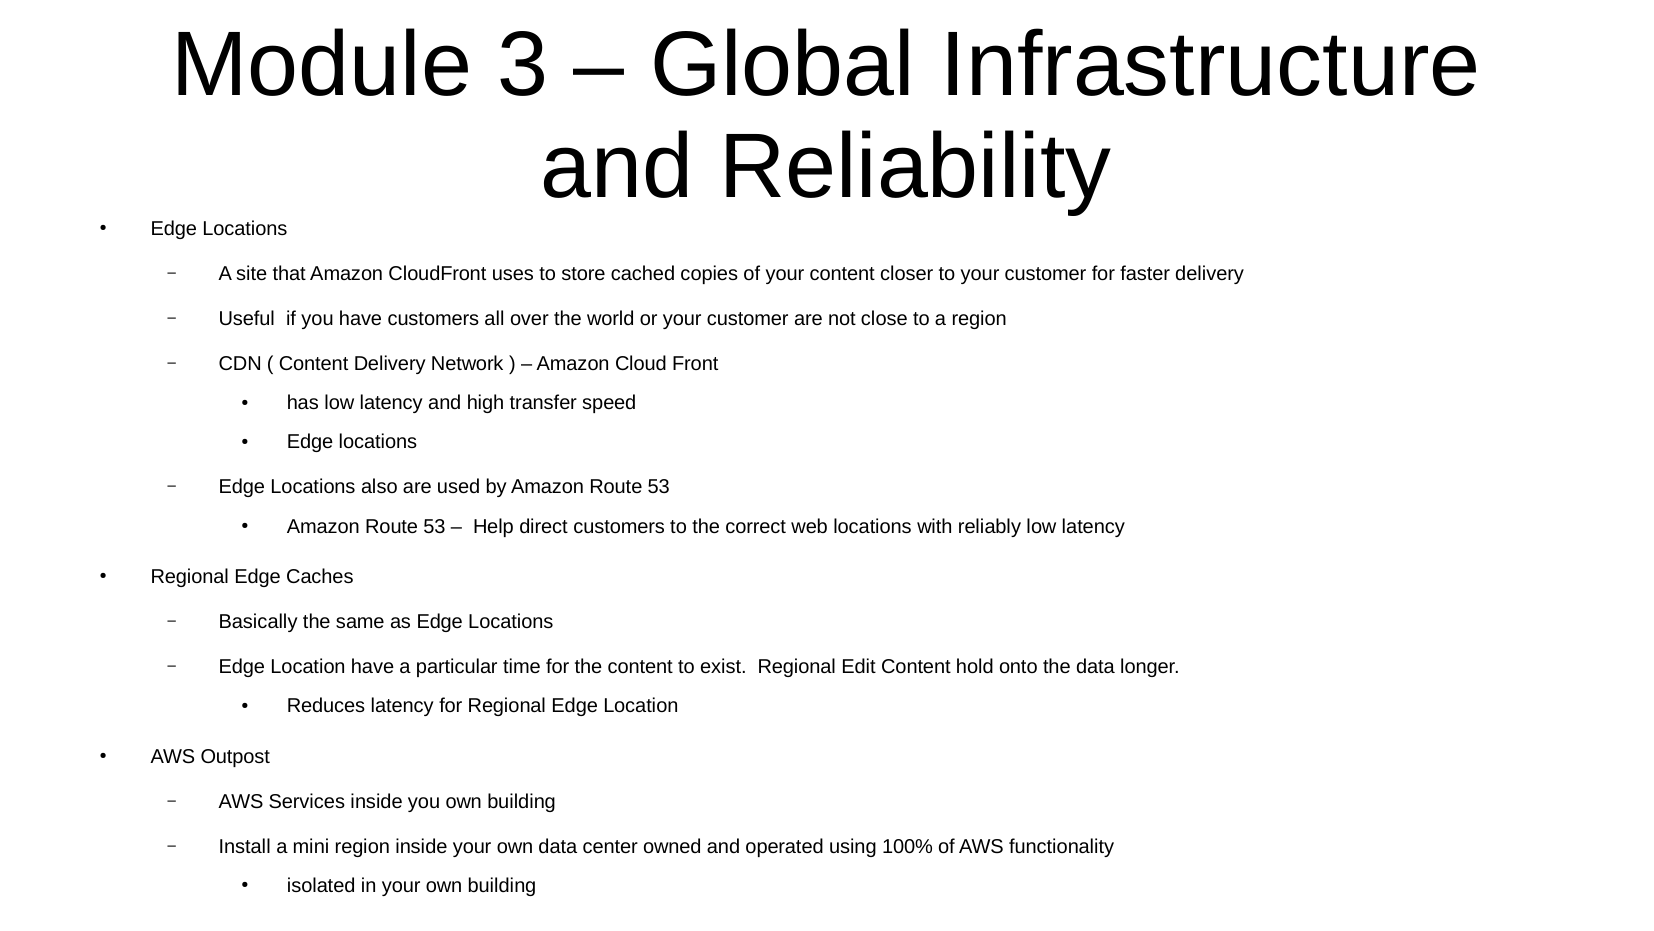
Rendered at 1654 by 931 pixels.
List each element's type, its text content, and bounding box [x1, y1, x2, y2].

list Edge Locations A site that Amazon CloudFront uses to store cached copies of your content closer to your customer for faster delivery Useful if you have customers all over the world or your customer are not close to a region CDN ( Content Delivery Network ) – Amazon Cloud Front has low latency and high transfer speed Edge locations Edge Locations also are used by Amazon Route 53 Amazon Route 53 – Help direct customers to the correct web locations with reliably low latency Regional Edge Caches Basically the same as Edge Locations Edge Location have a particular time for the content to exist. Regional Edit Content hold onto the data longer. Reduces latency for Regional Edge Location AWS Outpost AWS Services inside you own building Install a mini region inside your own data center owned and operated using 100% of AWS functionality isolated in your own building [82, 217, 1636, 901]
title Module 3 – Global Infrastructure and Reliability [82, 12, 1571, 217]
